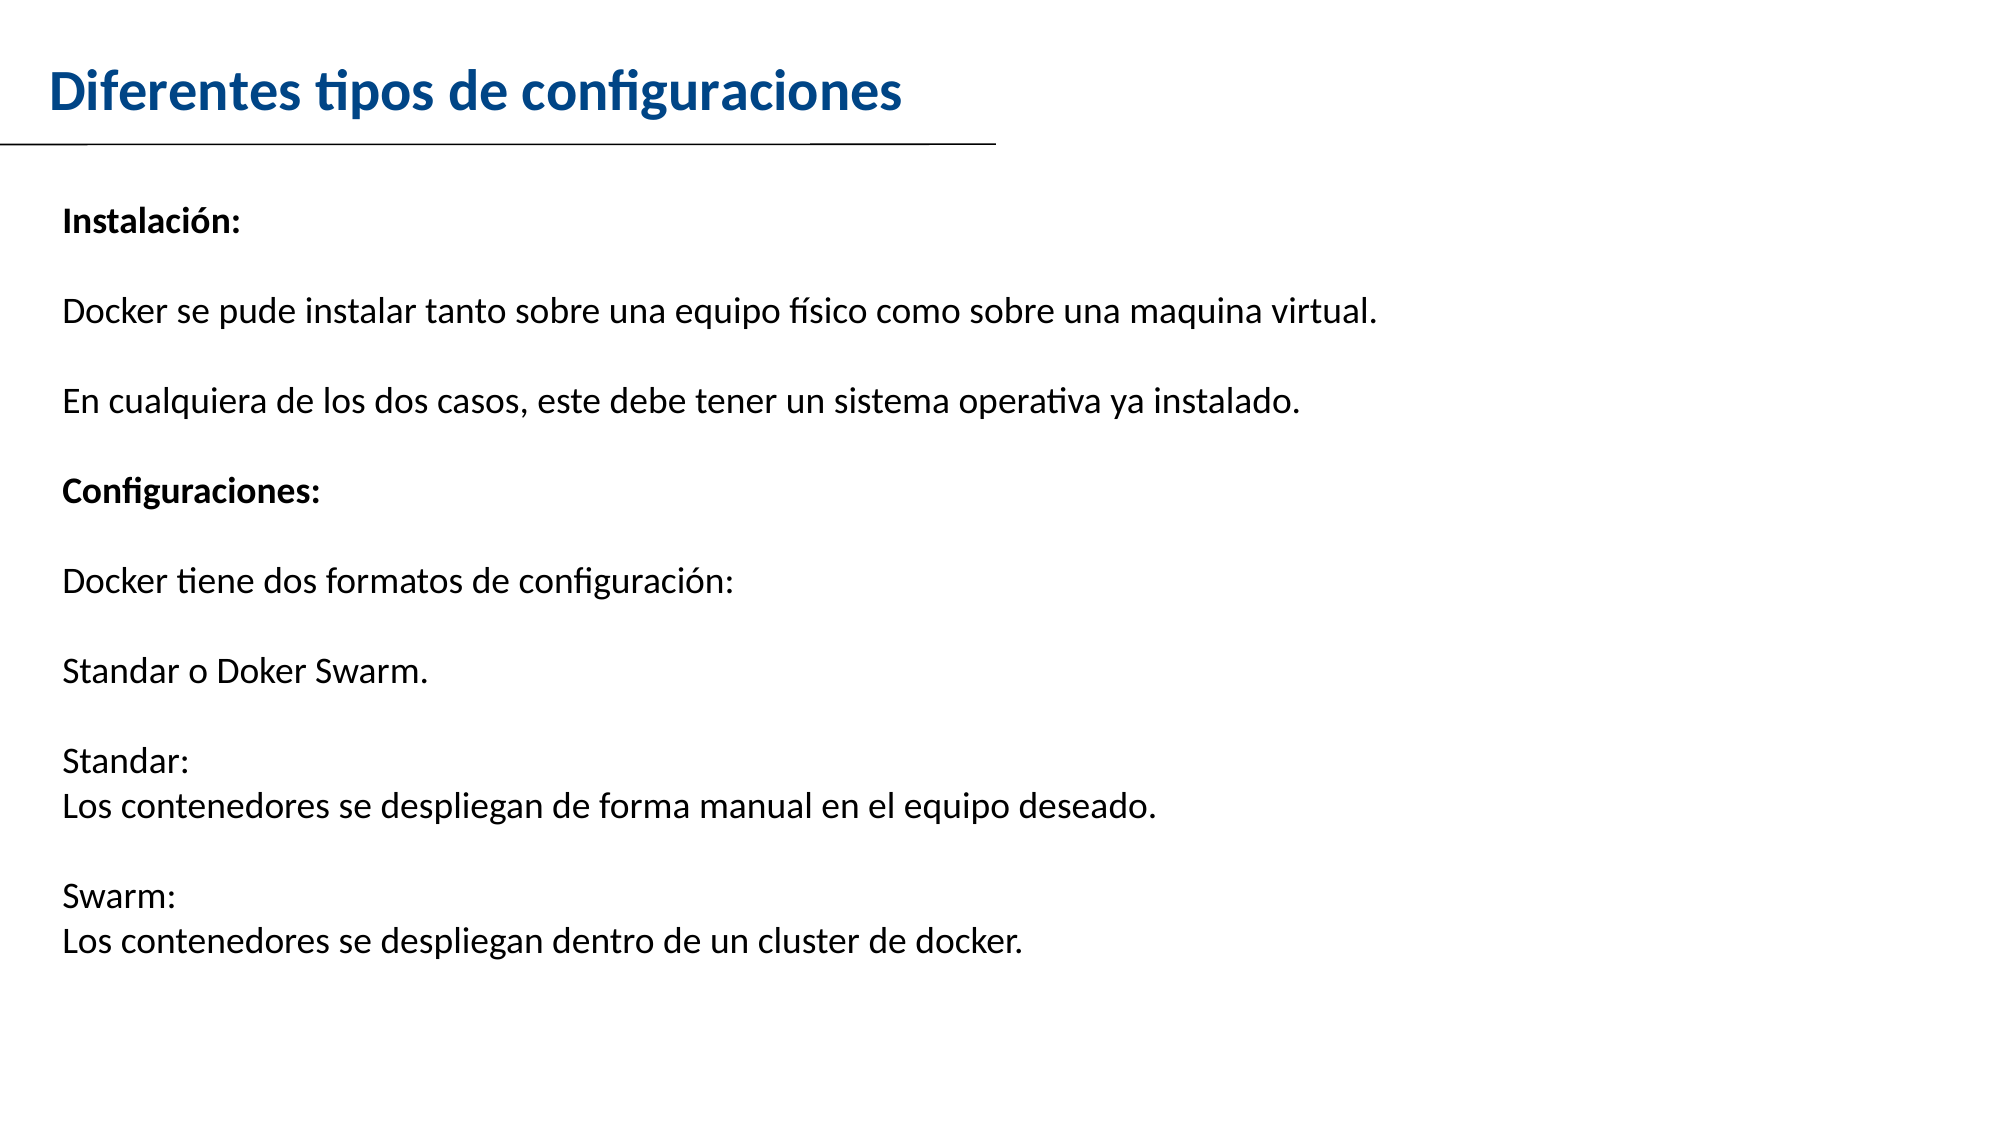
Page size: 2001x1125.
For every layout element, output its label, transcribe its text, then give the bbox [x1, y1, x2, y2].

text_box Instalación: Docker se pude instalar tanto sobre una equipo físico como sobre una maquina virtual. En cualquiera de los dos casos, este debe tener un sistema operativa ya instalado. Configuraciones: Docker tiene dos formatos de configuración: Standar o Doker Swarm. Standar: Los contenedores se despliegan de forma manual en el equipo deseado. Swarm: Los contenedores se despliegan dentro de un cluster de docker. [47, 189, 1836, 1014]
text_box Diferentes tipos de configuraciones [34, 44, 1571, 130]
